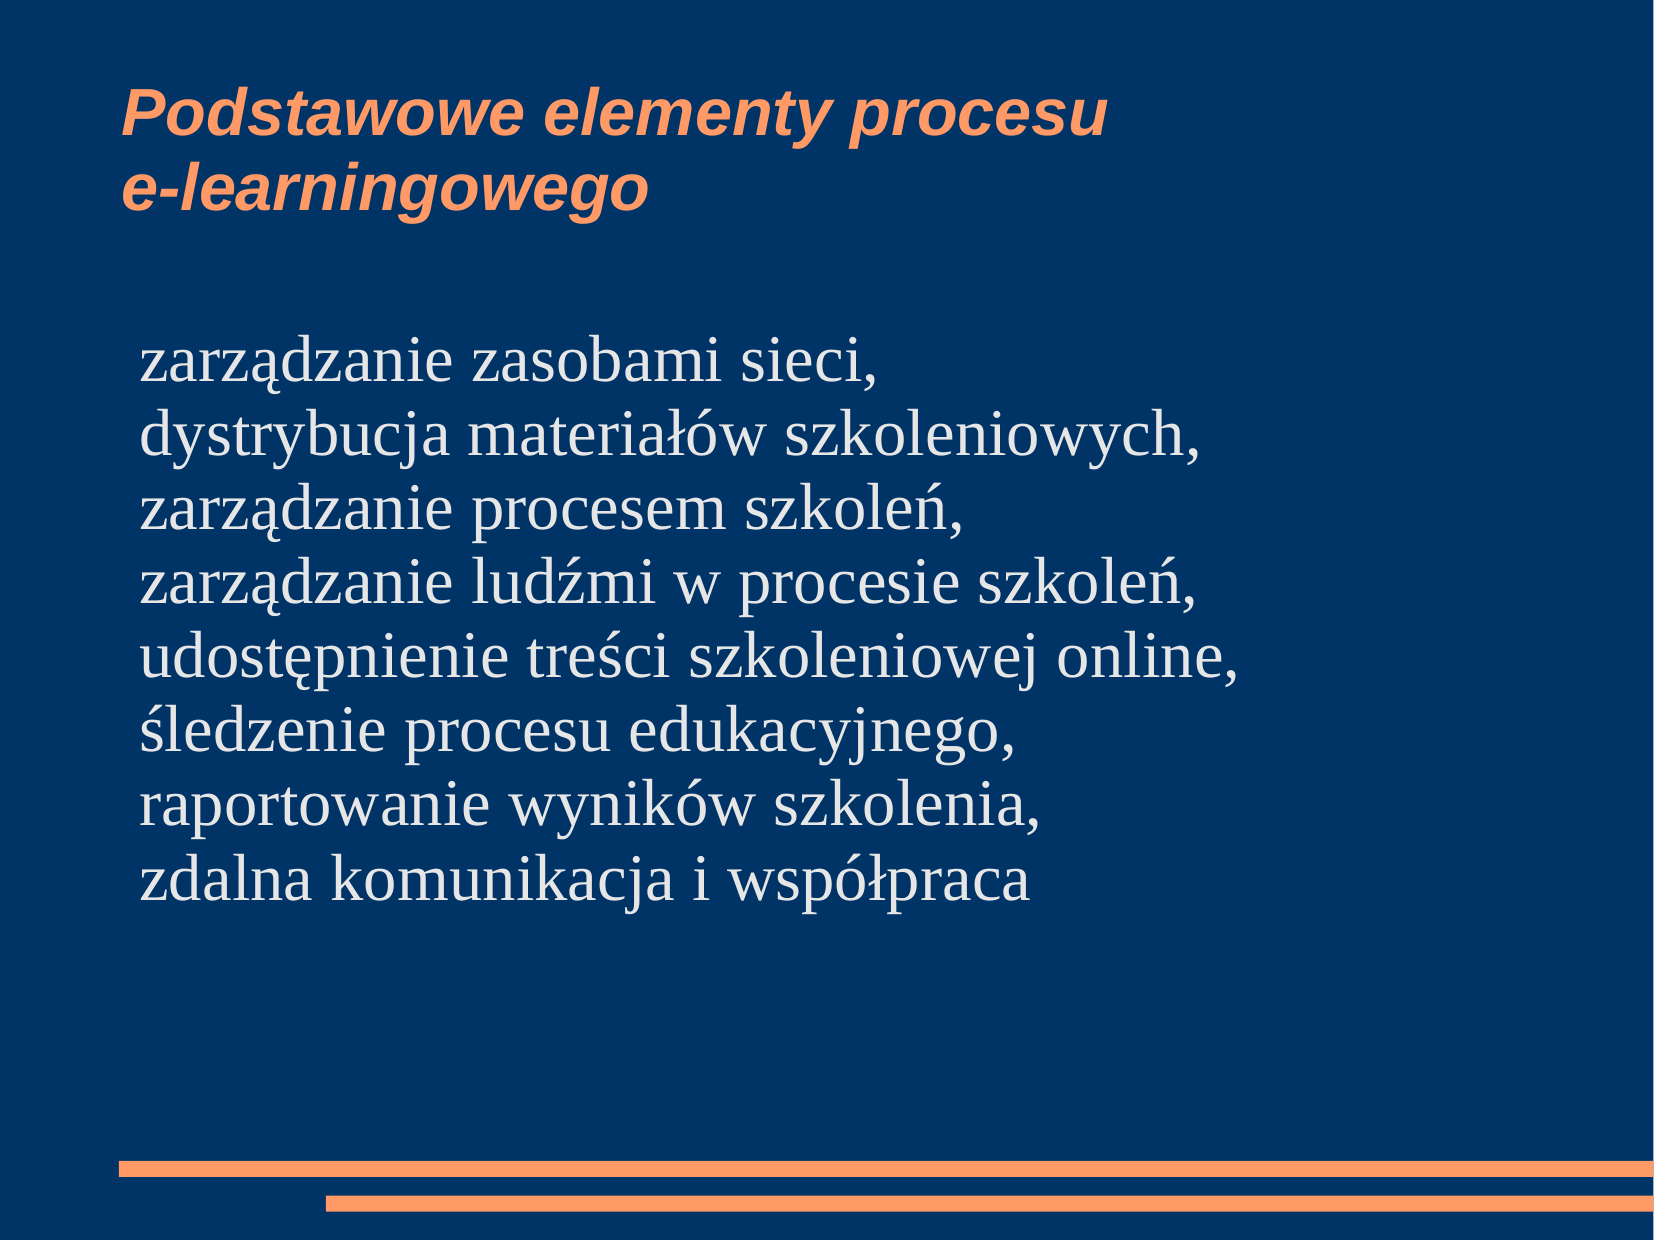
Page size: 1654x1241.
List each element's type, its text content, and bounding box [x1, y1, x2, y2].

list zarządzanie zasobami sieci, dystrybucja materiałów szkoleniowych, zarządzanie procesem szkoleń, zarządzanie ludźmi w procesie szkoleń, udostępnienie treści szkoleniowej online, śledzenie procesu edukacyjnego, raportowanie wyników szkolenia, zdalna komunikacja i współpraca [121, 322, 1561, 1133]
title Podstawowe elementy procesu e-learningowego [121, 46, 1534, 254]
